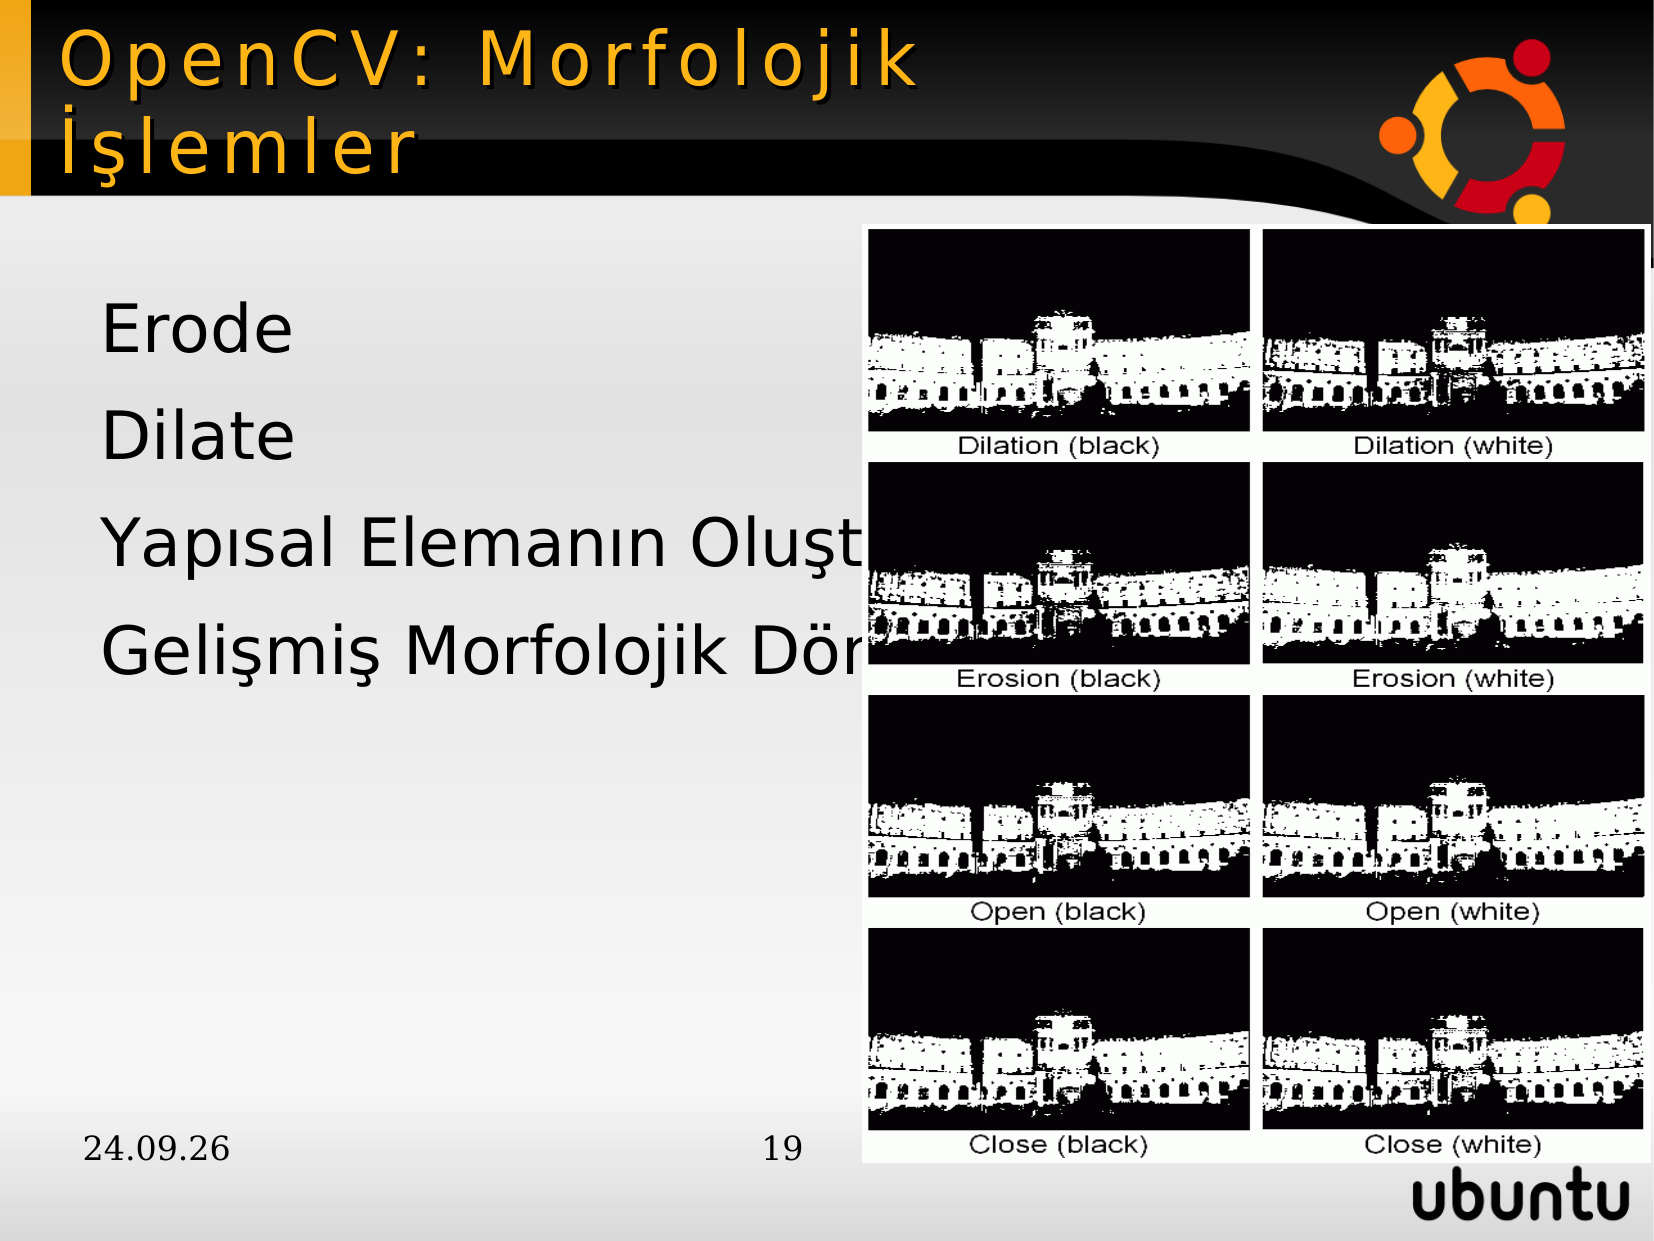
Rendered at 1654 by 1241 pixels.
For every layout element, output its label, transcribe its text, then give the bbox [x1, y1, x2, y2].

picture [0, 0, 1654, 1241]
title OpenCV: Morfolojik İşlemler [59, 16, 1270, 191]
list Erode Dilate Yapısal Elemanın Oluşturulması Gelişmiş Morfolojik Dönüşümler [82, 290, 809, 1109]
